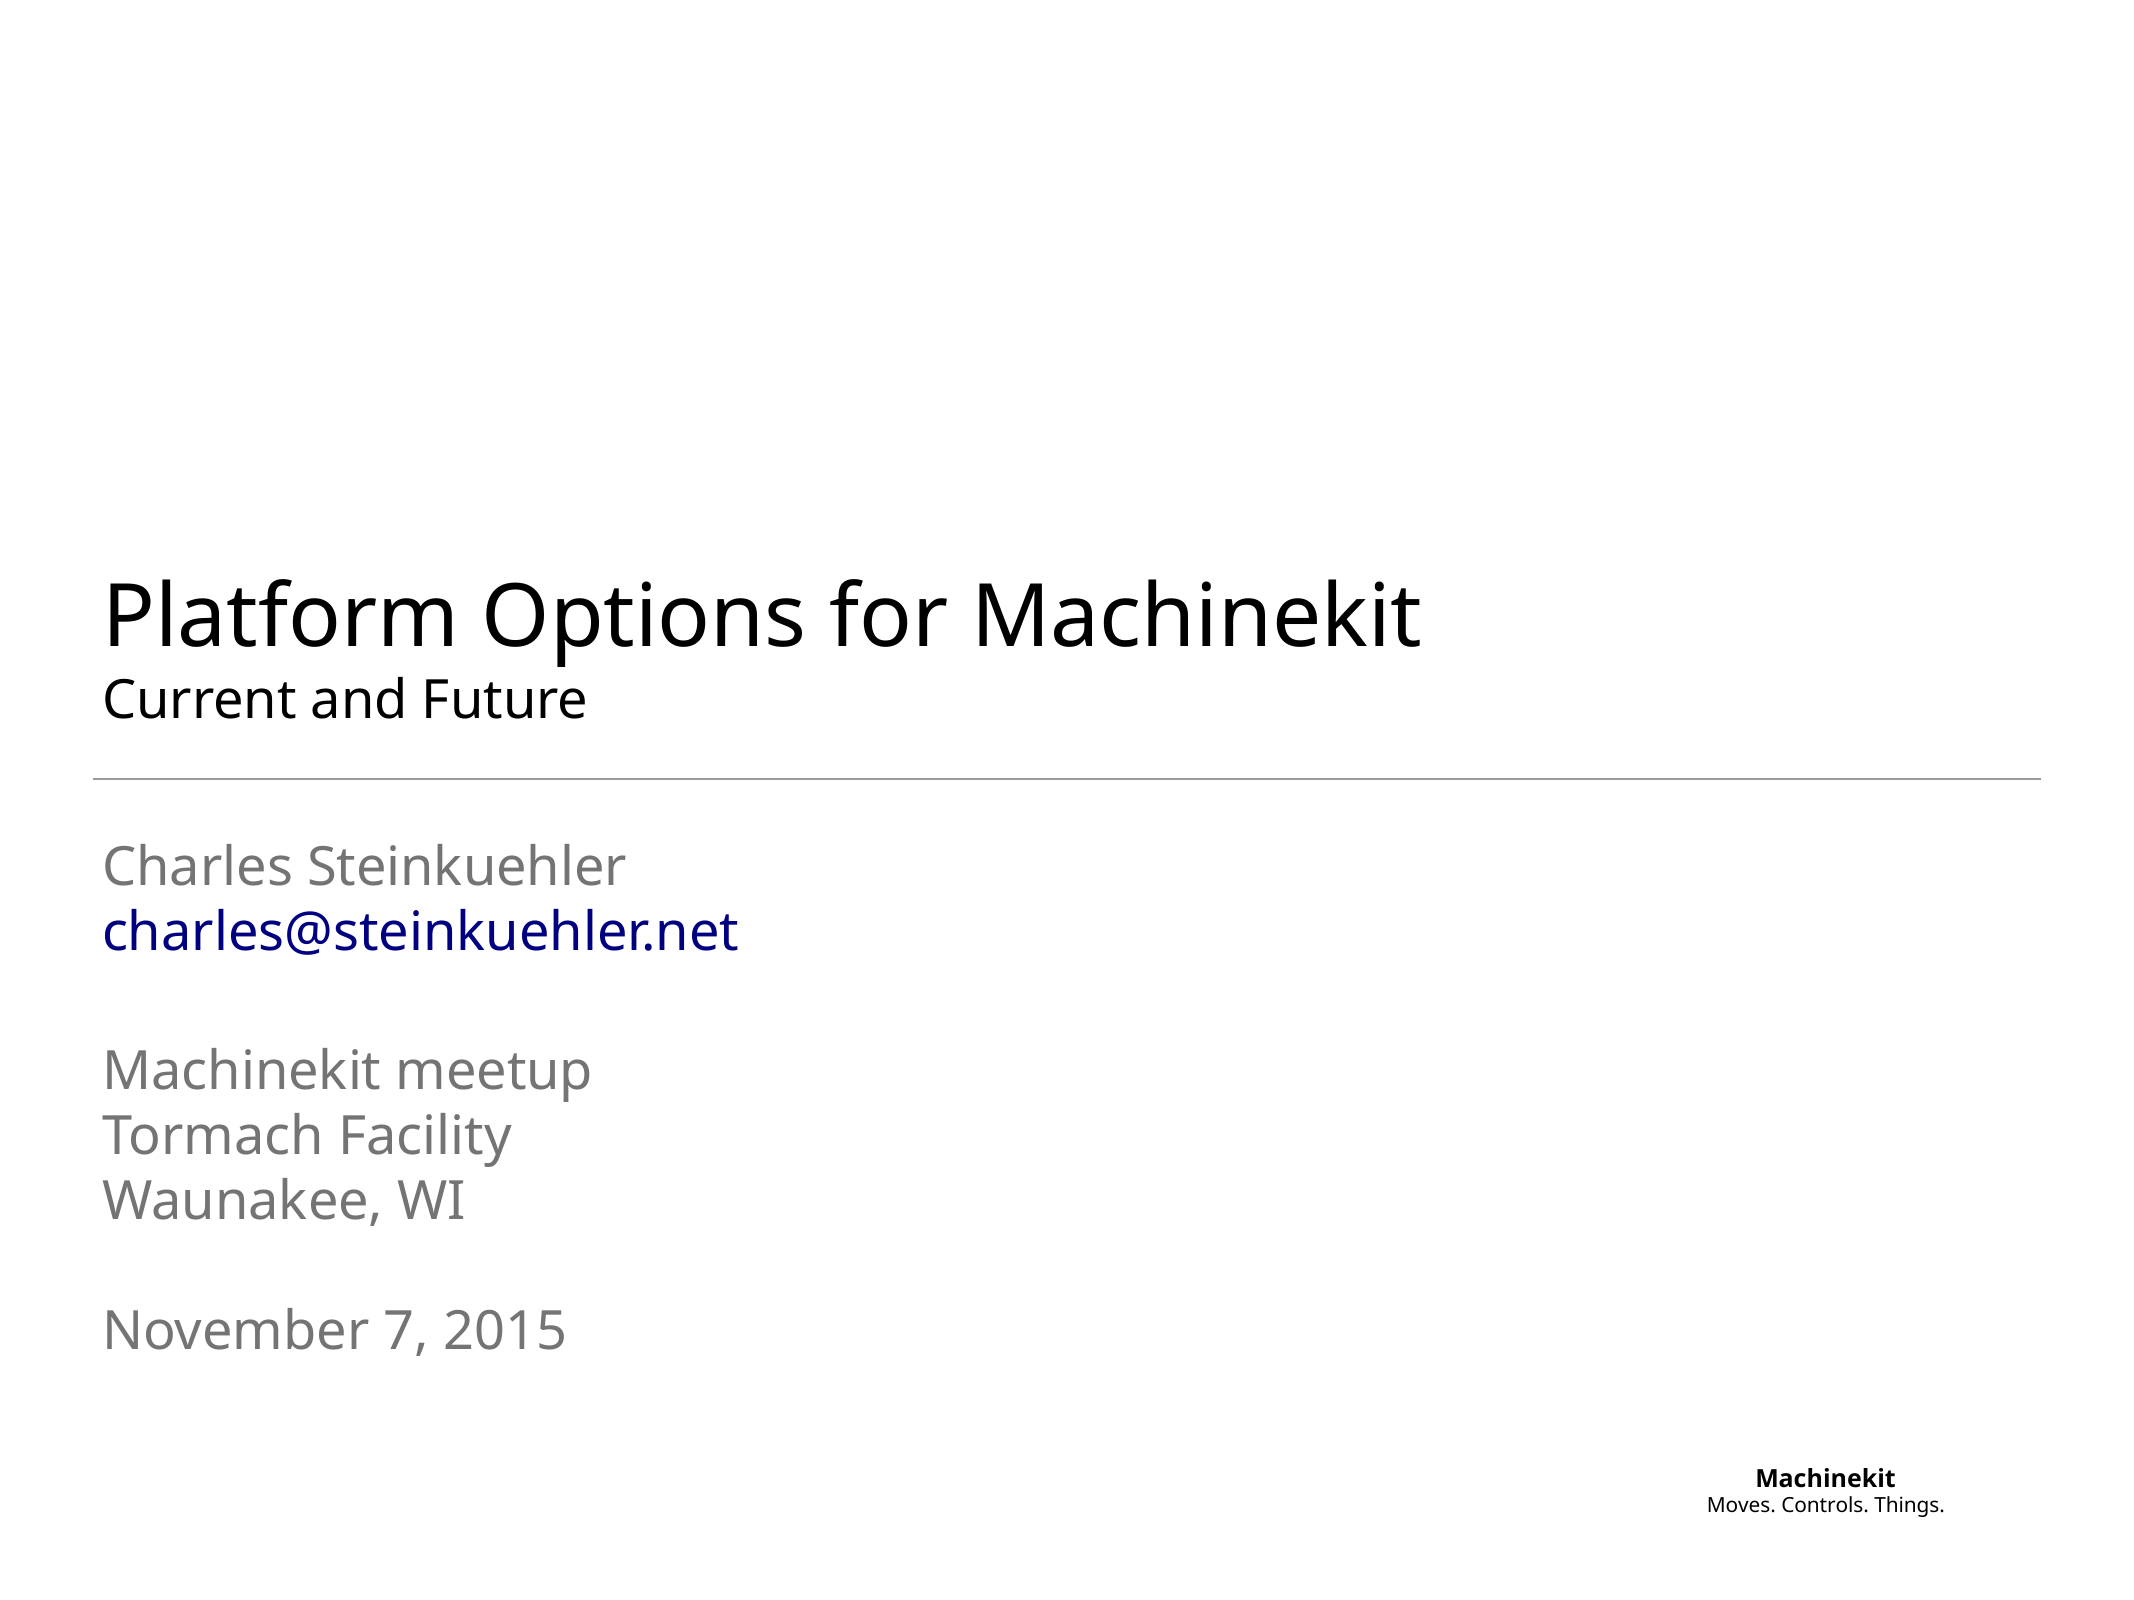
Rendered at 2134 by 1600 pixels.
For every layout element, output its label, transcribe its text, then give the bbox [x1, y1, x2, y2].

title Platform Options for Machinekit Current and Future [93, 216, 2040, 738]
subtitle Charles Steinkuehler charles@steinkuehler.net Machinekit meetup Tormach Facility Waunakee, WI November 7, 2015 [93, 822, 2040, 990]
